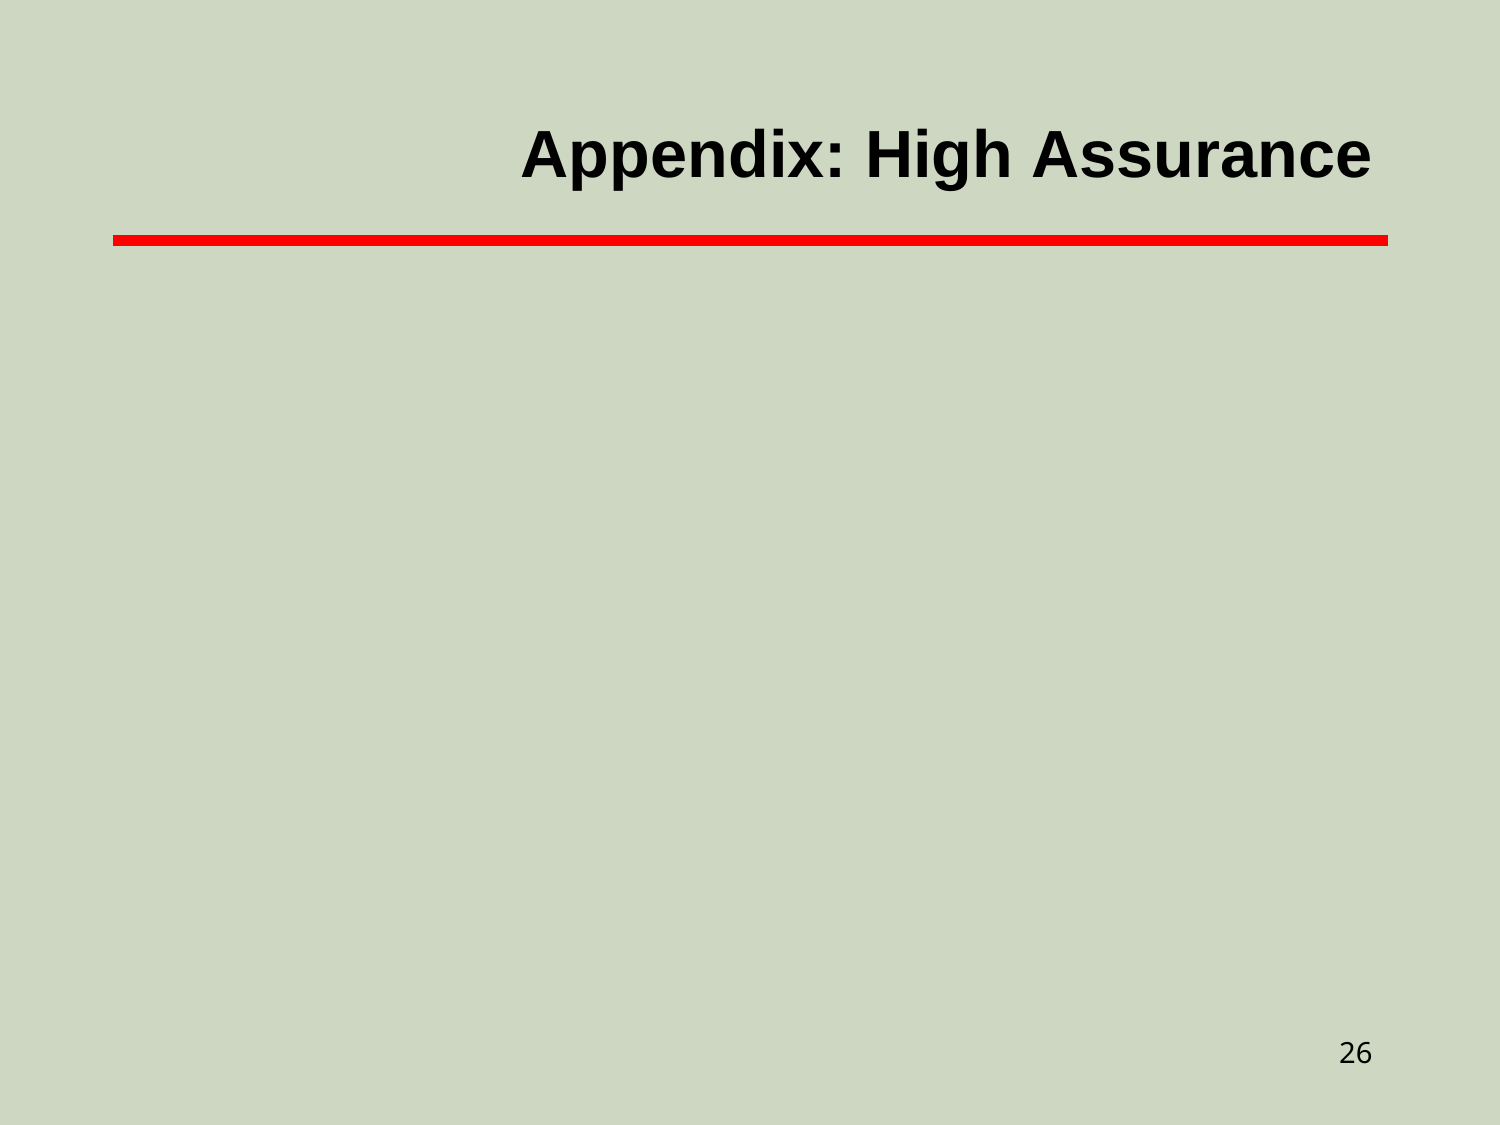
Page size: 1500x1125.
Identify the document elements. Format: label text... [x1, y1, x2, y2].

title Appendix: High Assurance [337, 85, 1388, 224]
